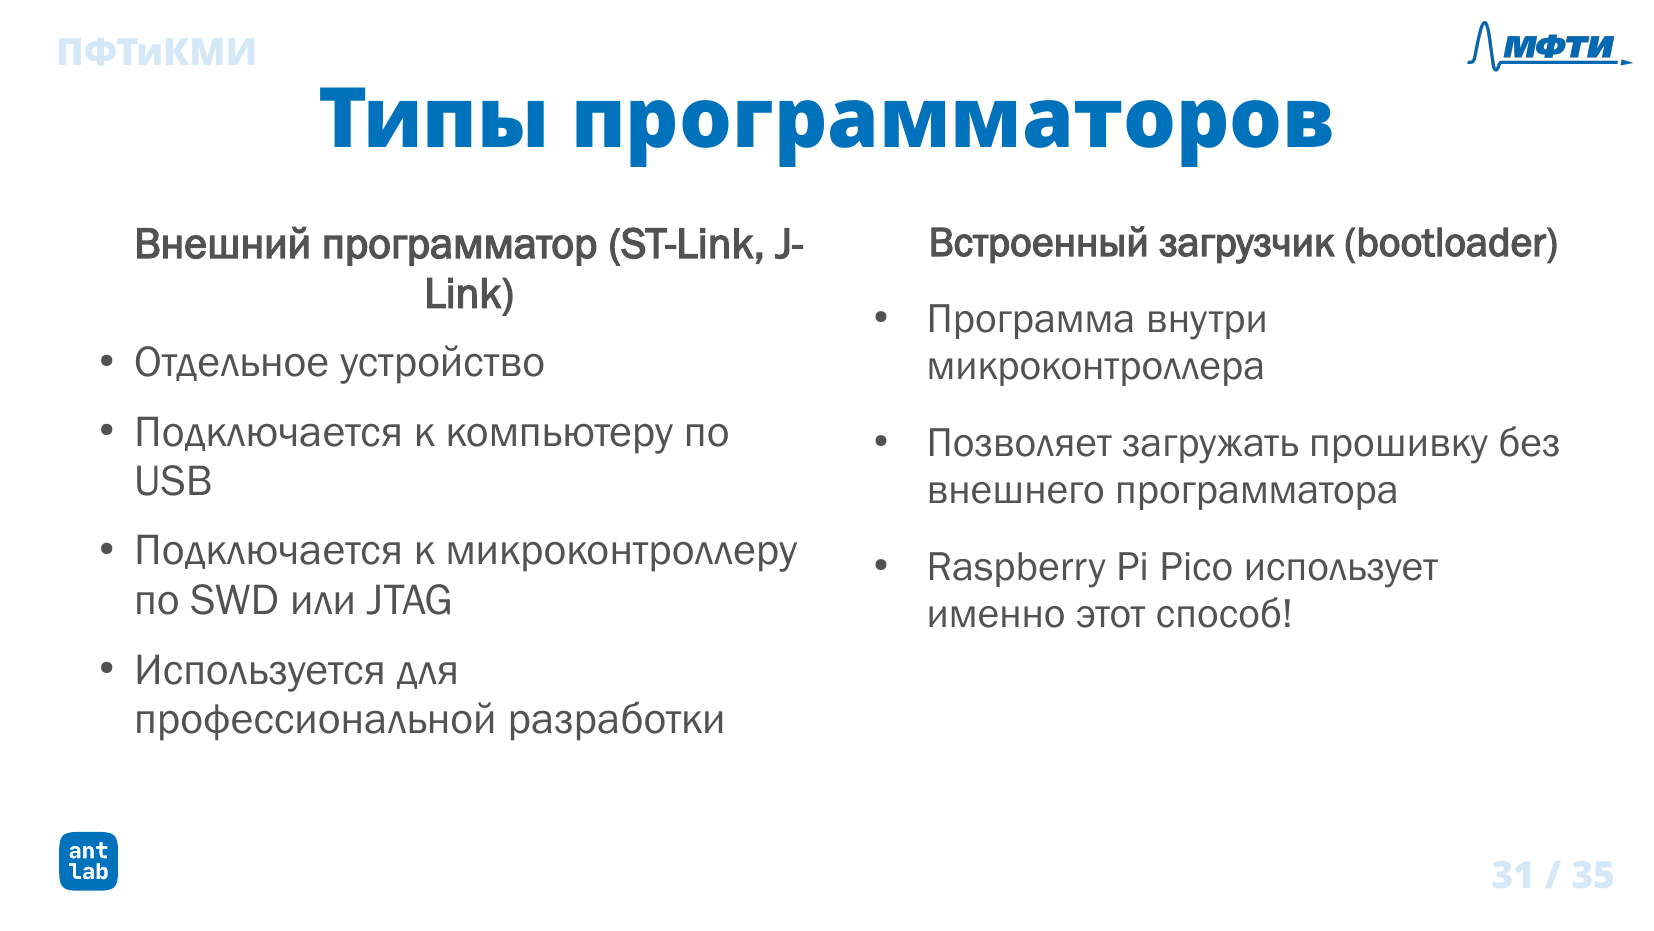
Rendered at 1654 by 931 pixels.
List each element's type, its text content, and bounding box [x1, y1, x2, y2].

list Внешний программатор (ST-Link, J-Link) Отдельное устройство Подключается к компьютеру по USB Подключается к микроконтроллеру по SWD или JTAG Используется для профессиональной разработки [82, 217, 809, 758]
picture [1446, 0, 1654, 93]
title Типы программаторов [82, 37, 1571, 193]
list Встроенный загрузчик (bootloader) Программа внутри микроконтроллера Позволяет загружать прошивку без внешнего программатора Raspberry Pi Pico использует именно этот способ! [845, 217, 1572, 758]
